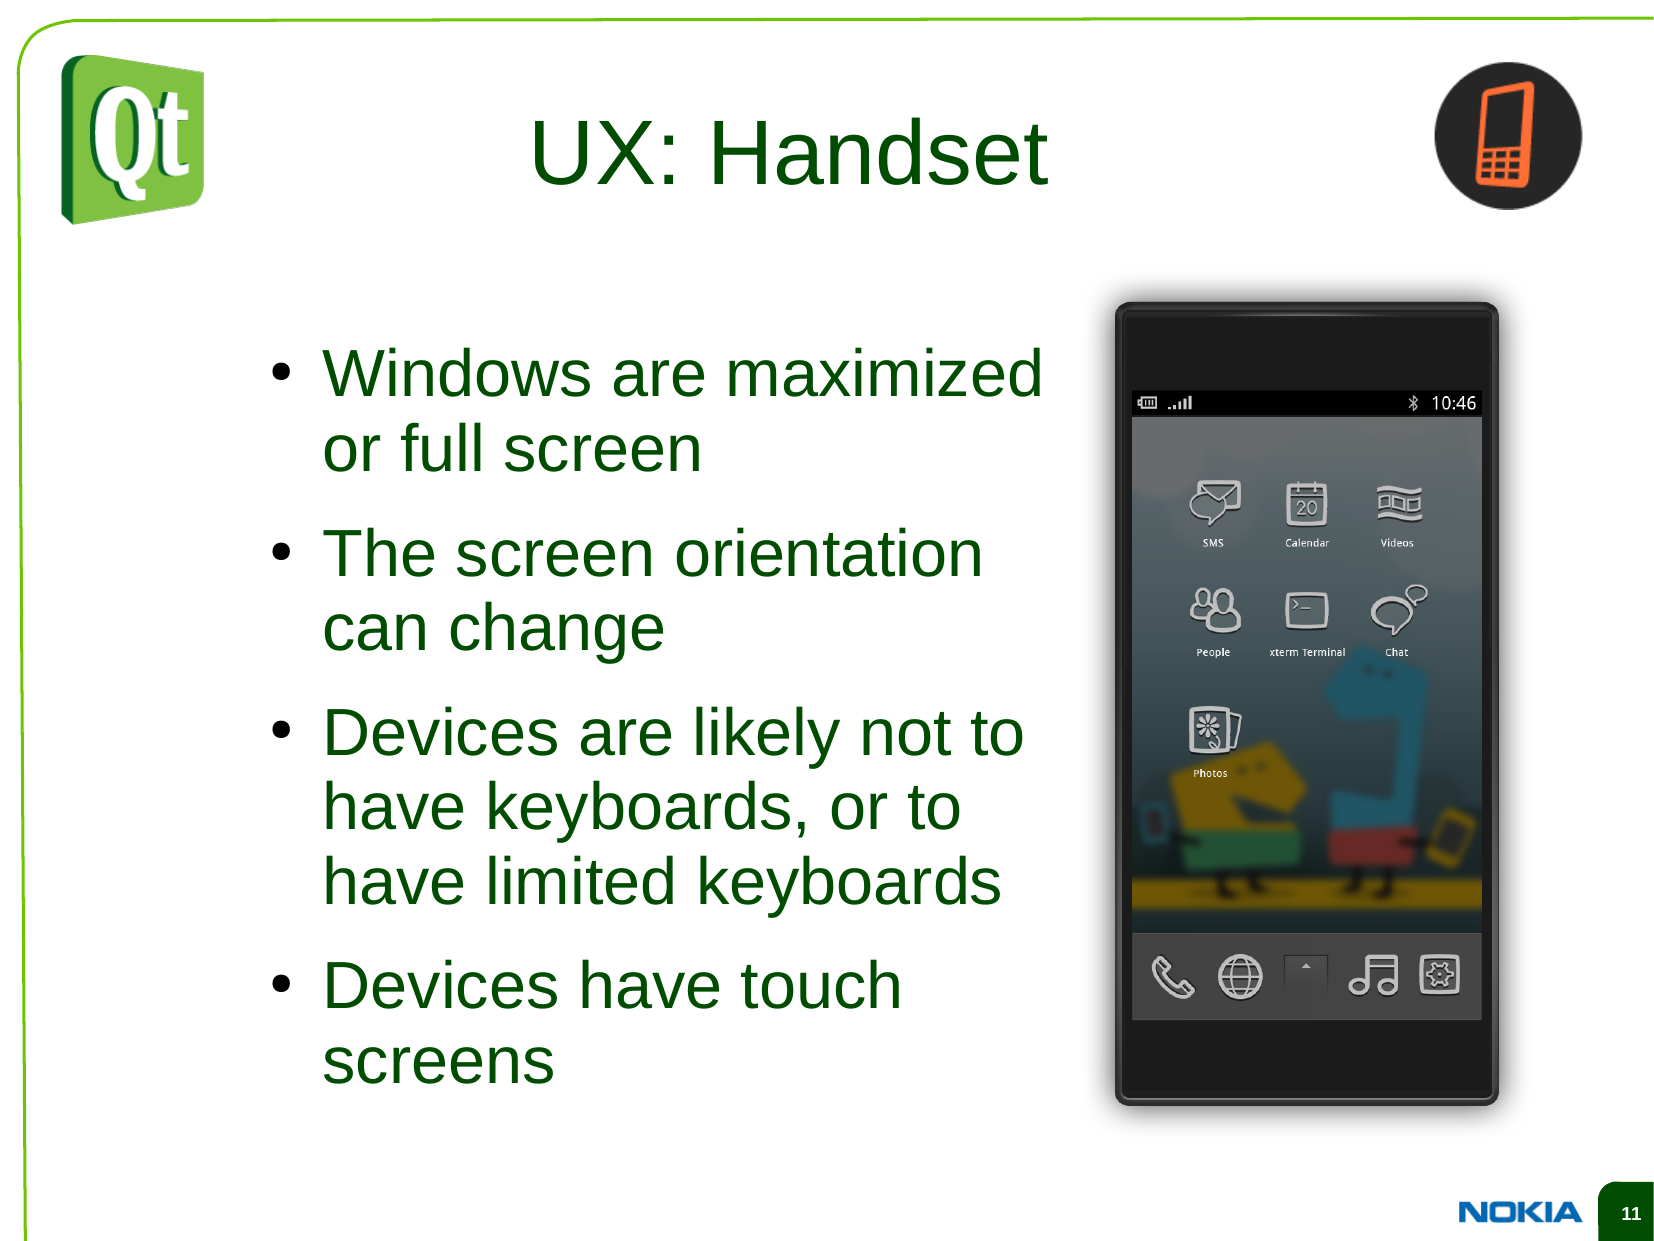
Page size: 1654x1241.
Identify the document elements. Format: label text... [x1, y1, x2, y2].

title UX: Handset [251, 56, 1327, 250]
picture [61, 55, 204, 225]
list Windows are maximized or full screen The screen orientation can change Devices are likely not to have keyboards, or to have limited keyboards Devices have touch screens [251, 336, 1571, 1141]
picture [1432, 58, 1584, 211]
picture [1459, 1201, 1583, 1223]
picture [1078, 269, 1538, 1140]
